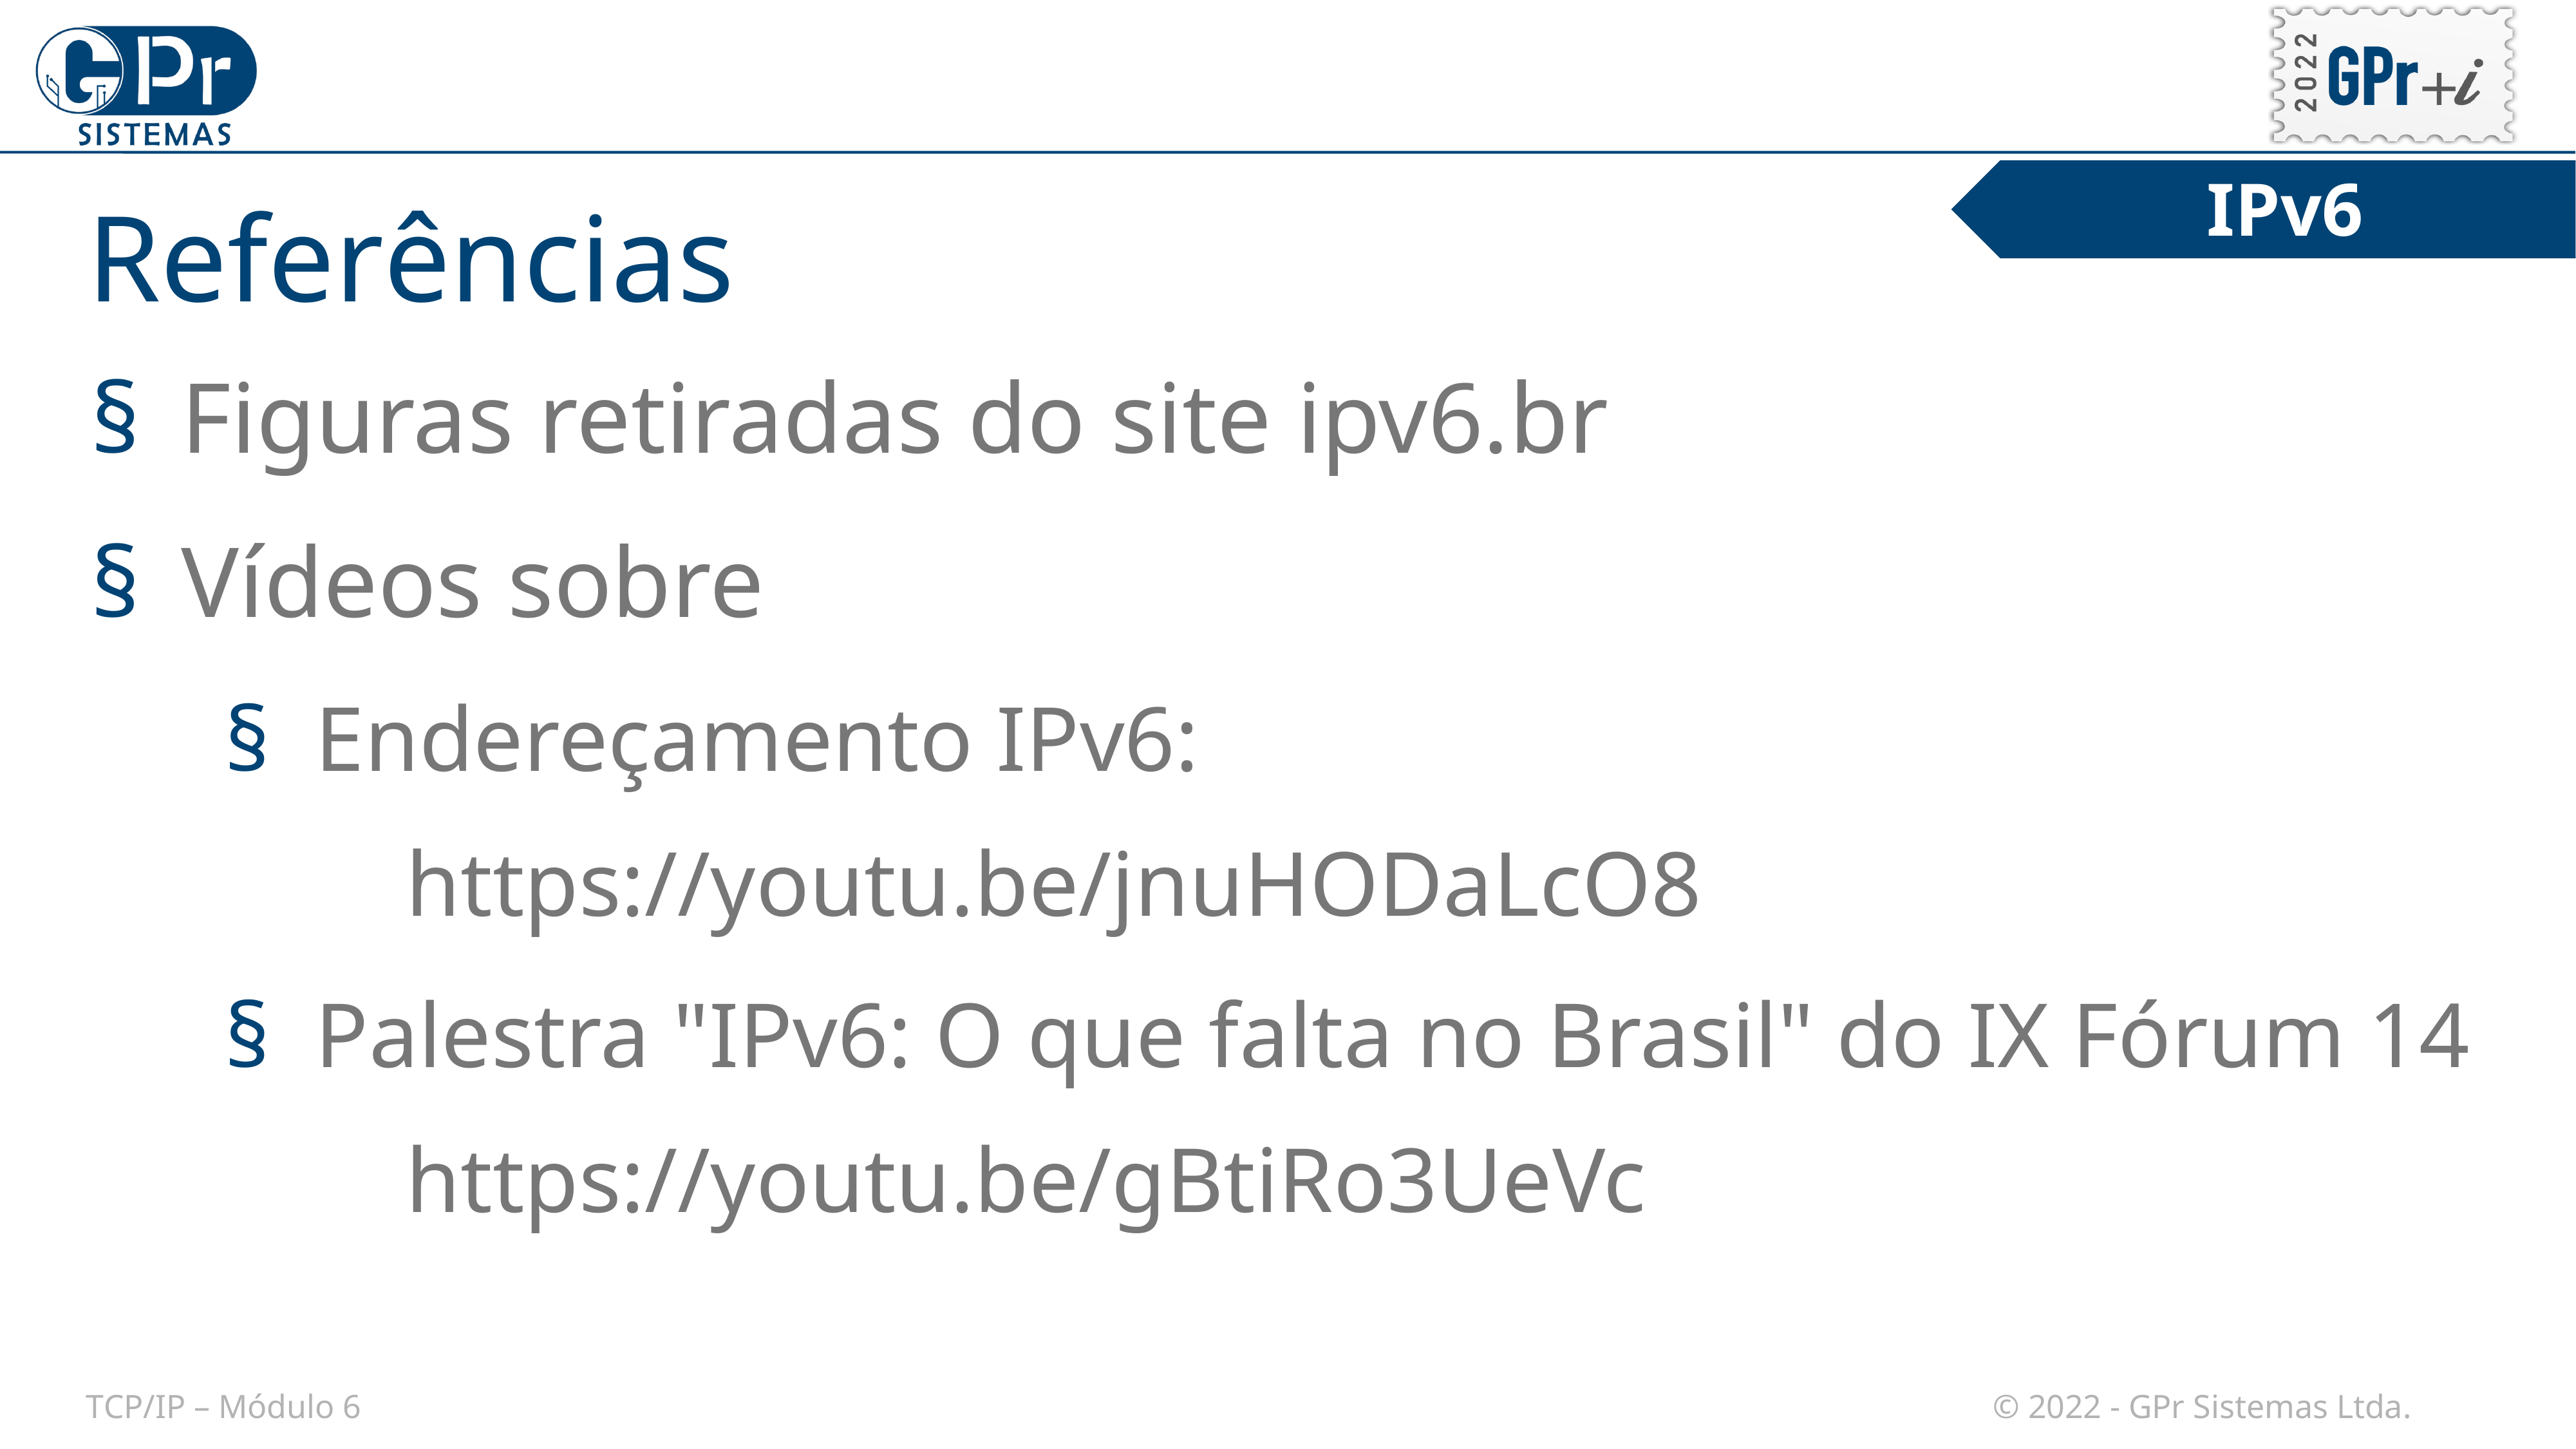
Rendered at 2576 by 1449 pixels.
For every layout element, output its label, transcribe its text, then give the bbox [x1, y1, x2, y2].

text_box [1952, 160, 2576, 258]
list Referências [81, 169, 2496, 343]
picture [2268, 4, 2519, 145]
text_box IPv6 [2054, 157, 2515, 256]
picture [34, 26, 257, 147]
list Figuras retiradas do site ipv6.br Vídeos sobre Endereçamento IPv6: https://youtu.be/jnuHODaLcO8 Palestra "IPv6: O que falta no Brasil" do IX Fórum 14 https://youtu.be/gBtiRo3UeVc [80, 319, 2496, 1382]
